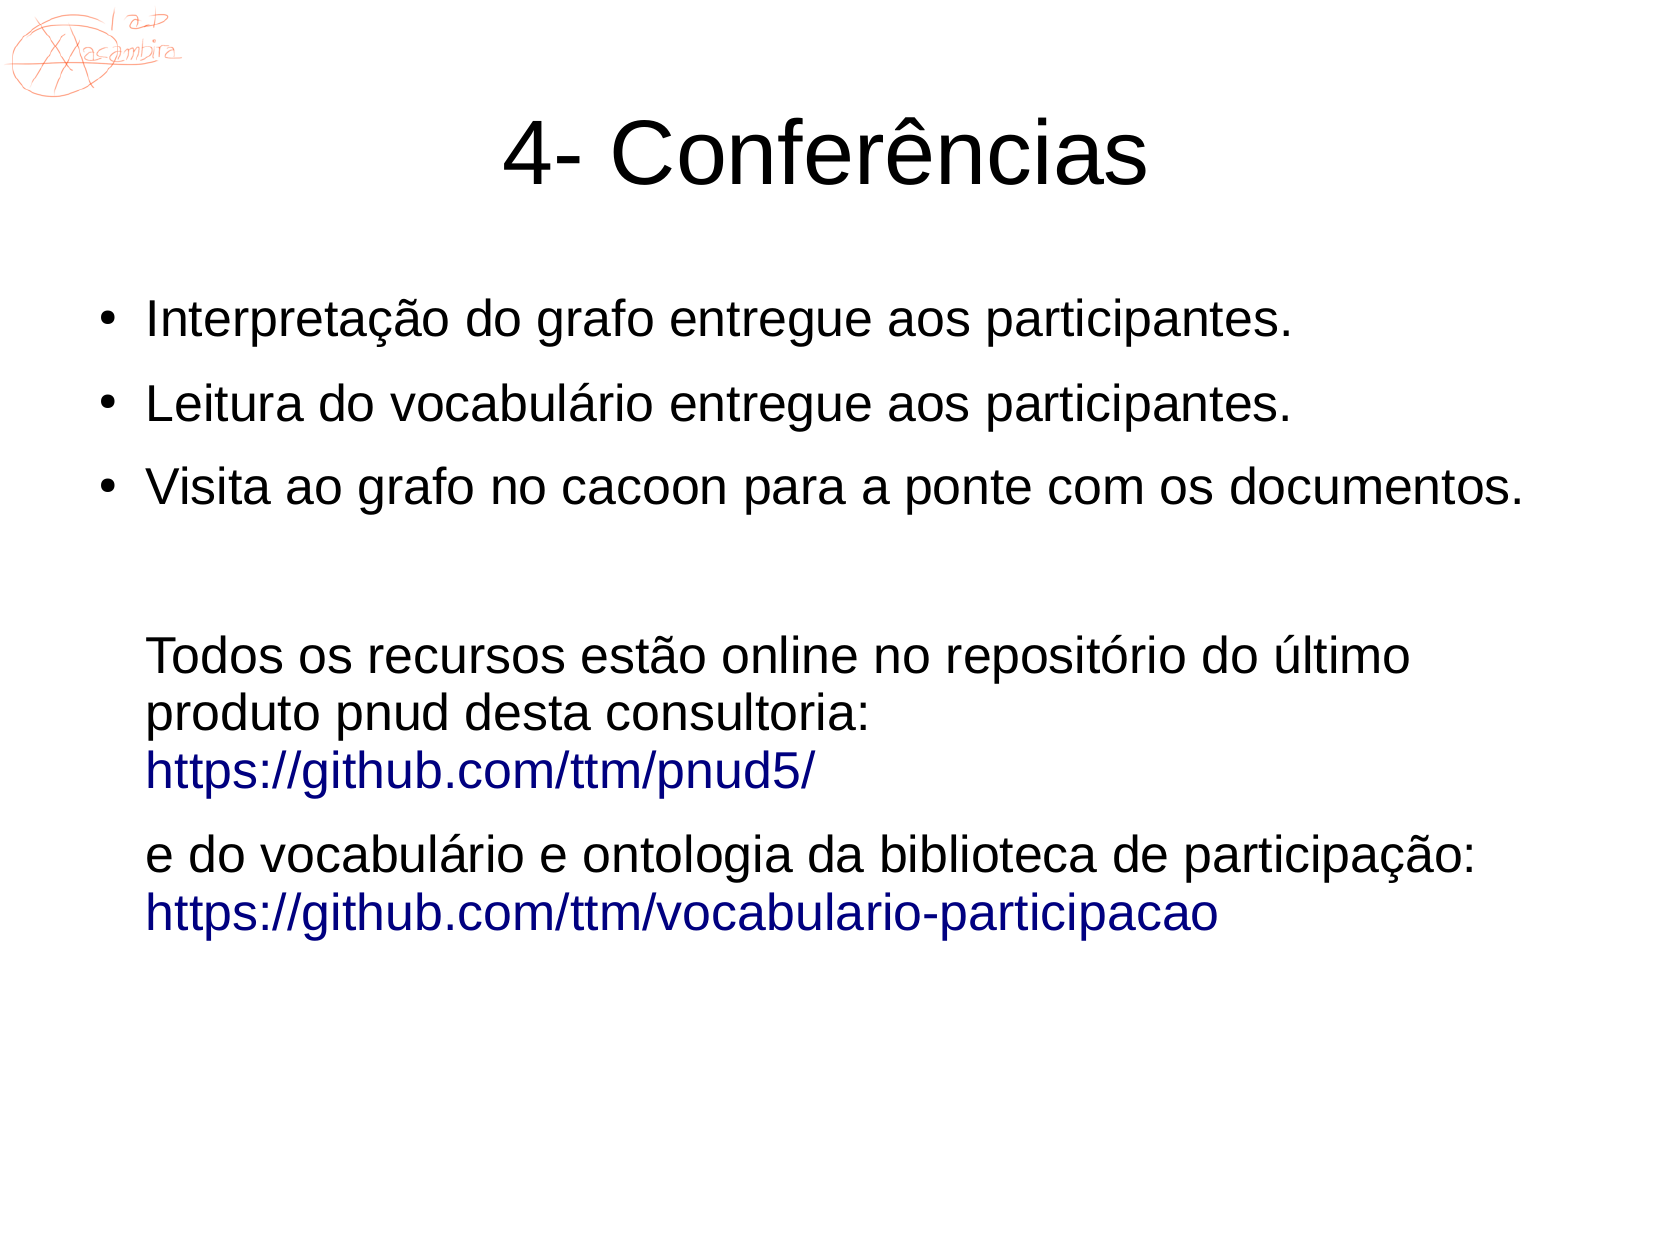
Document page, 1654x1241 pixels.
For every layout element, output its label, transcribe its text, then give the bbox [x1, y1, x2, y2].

title 4- Conferências [82, 49, 1571, 257]
list Interpretação do grafo entregue aos participantes. Leitura do vocabulário entregue aos participantes. Visita ao grafo no cacoon para a ponte com os documentos. Todos os recursos estão online no repositório do último produto pnud desta consultoria: https://github.com/ttm/pnud5/ e do vocabulário e ontologia da biblioteca de participação: https://github.com/ttm/vocabulario-participacao [82, 290, 1538, 1010]
picture [3, 3, 184, 100]
